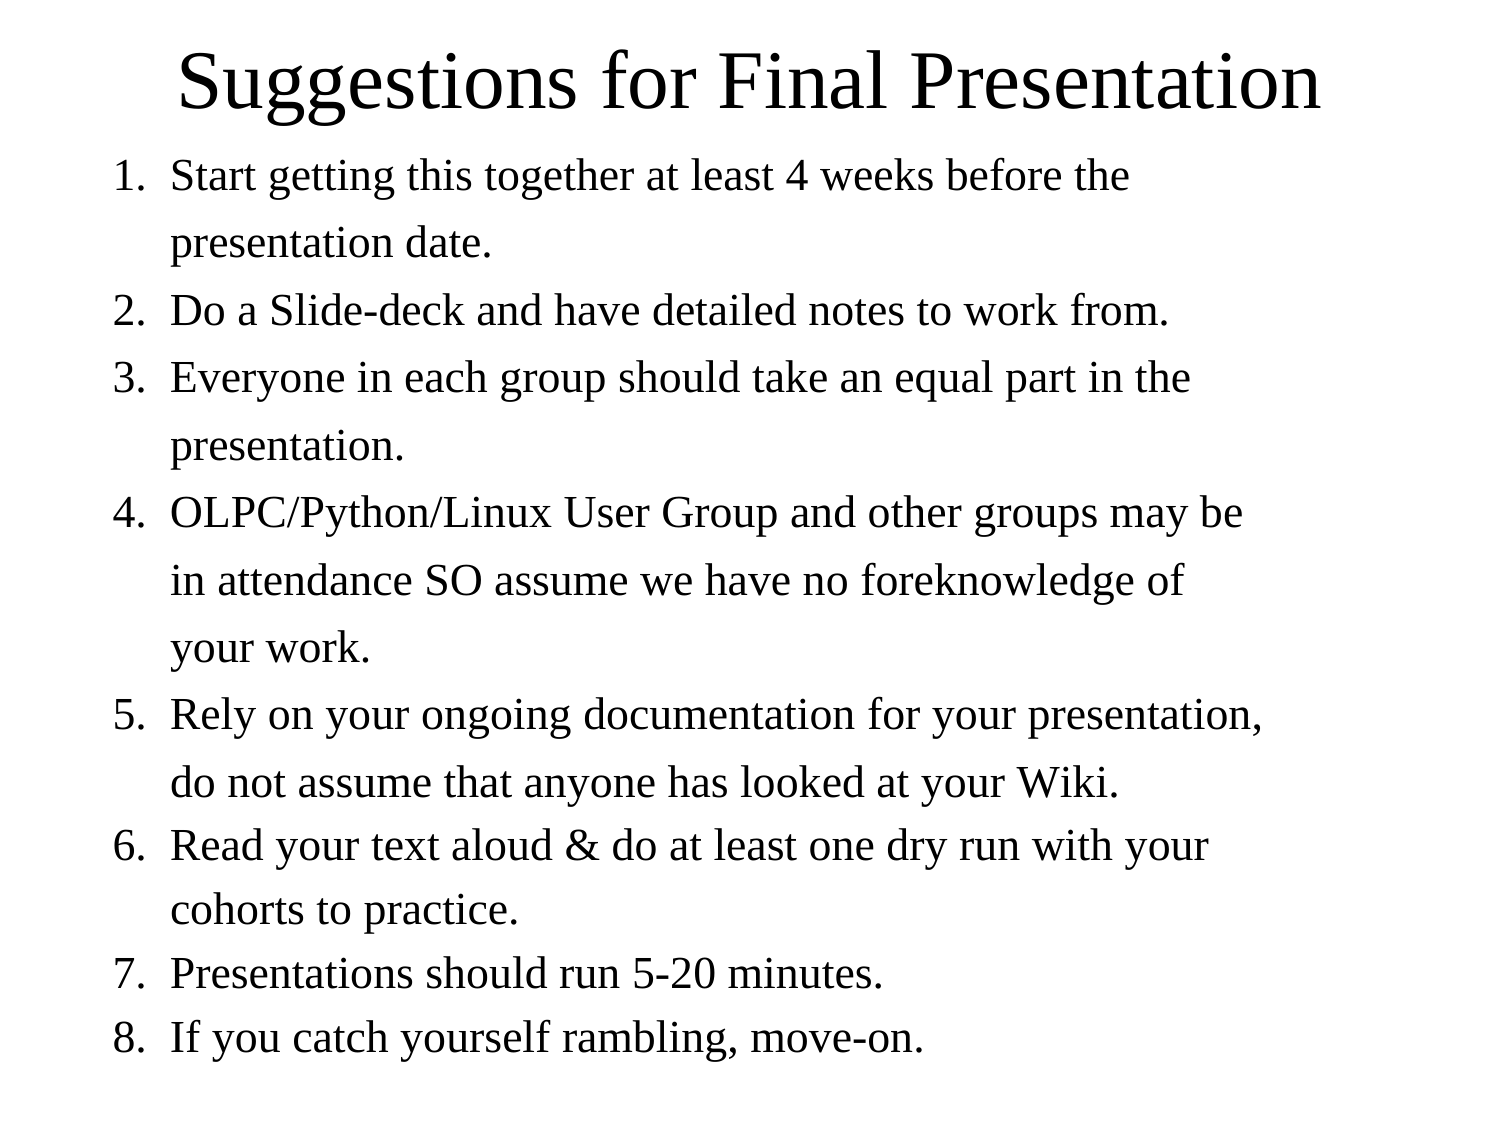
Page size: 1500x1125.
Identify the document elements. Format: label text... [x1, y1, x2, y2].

title Suggestions for Final Presentation [112, 0, 1388, 144]
subtitle 1. Start getting this together at least 4 weeks before the presentation date. 2. Do a Slide-deck and have detailed notes to work from. 3. Everyone in each group should take an equal part in the presentation. 4. OLPC/Python/Linux User Group and other groups may be in attendance SO assume we have no foreknowledge of your work. 5. Rely on your ongoing documentation for your presentation, do not assume that anyone has looked at your Wiki. 6. Read your text aloud & do at least one dry run with your cohorts to practice. 7. Presentations should run 5-20 minutes. 8. If you catch yourself rambling, move-on. [112, 144, 1388, 1063]
